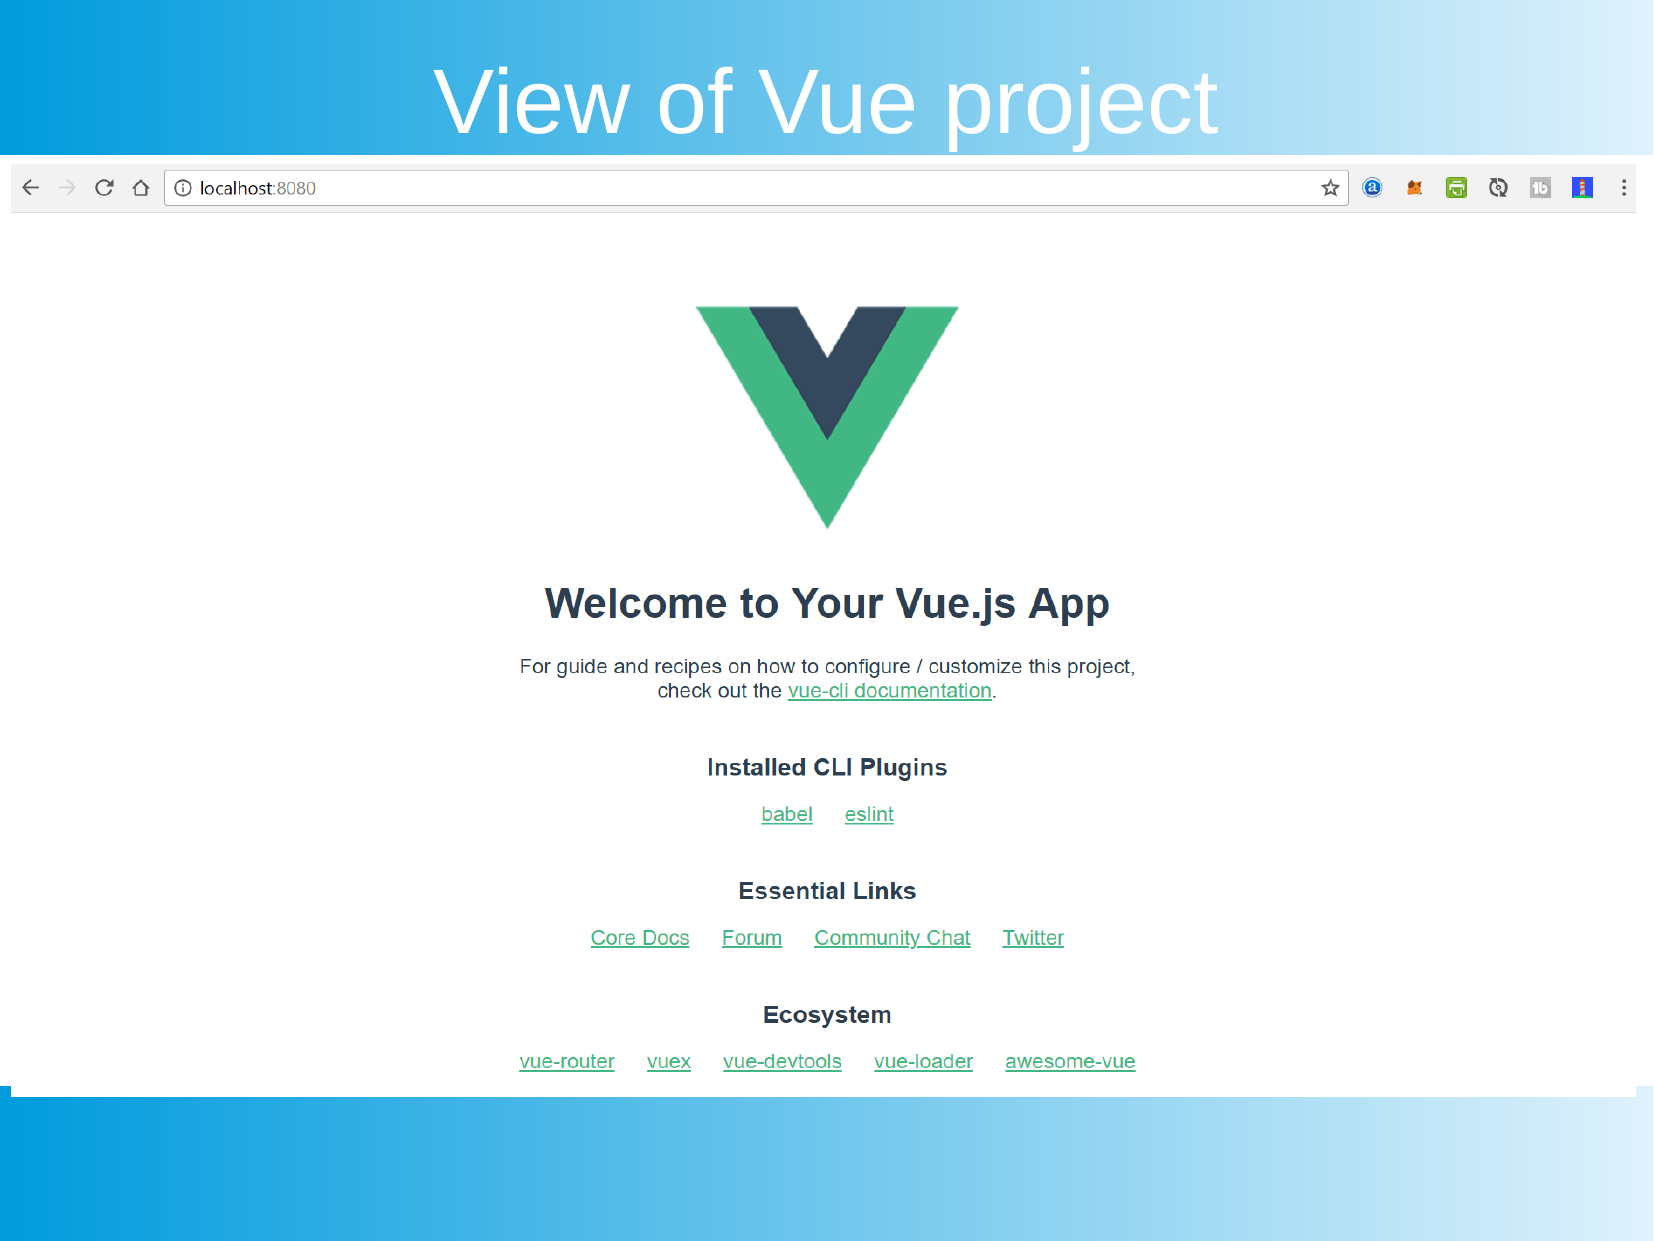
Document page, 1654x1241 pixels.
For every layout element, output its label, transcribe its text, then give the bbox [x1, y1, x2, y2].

picture [11, 164, 1636, 1241]
title View of Vue project [82, 49, 1571, 155]
